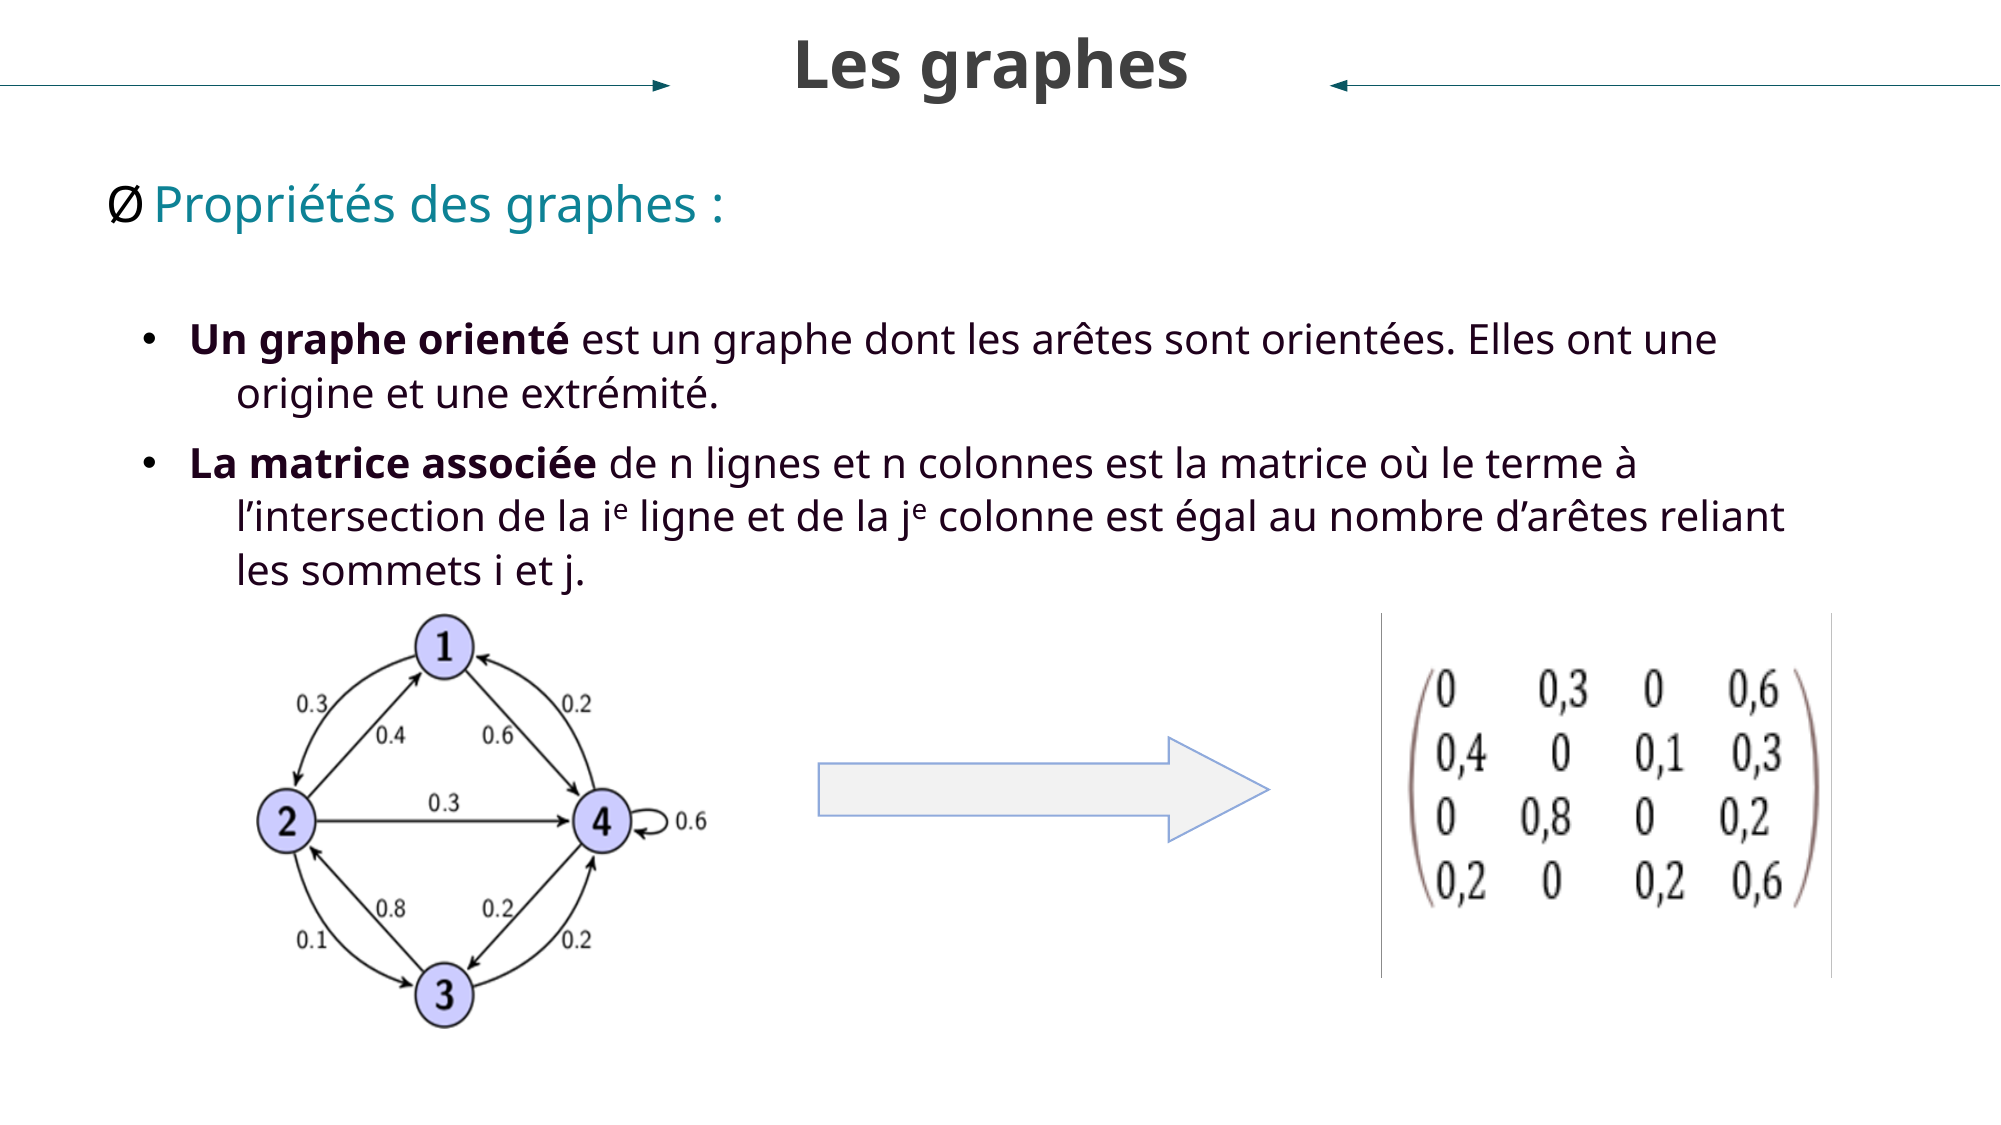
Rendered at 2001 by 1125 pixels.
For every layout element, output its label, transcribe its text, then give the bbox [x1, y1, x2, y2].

picture [256, 613, 707, 1029]
picture [1381, 613, 1832, 978]
text_box Les graphes [37, 31, 1963, 104]
text_box Propriétés des graphes : [91, 165, 973, 241]
text_box Un graphe orienté est un graphe dont les arêtes sont orientées. Elles ont une origine et une extrémité. La matrice associée de n lignes et n colonnes est la matrice où le terme à l’intersection de la ie ligne et de la je colonne est égal au nombre d’arêtes reliant les sommets i et j. [127, 302, 1853, 614]
text_box [818, 737, 1269, 842]
